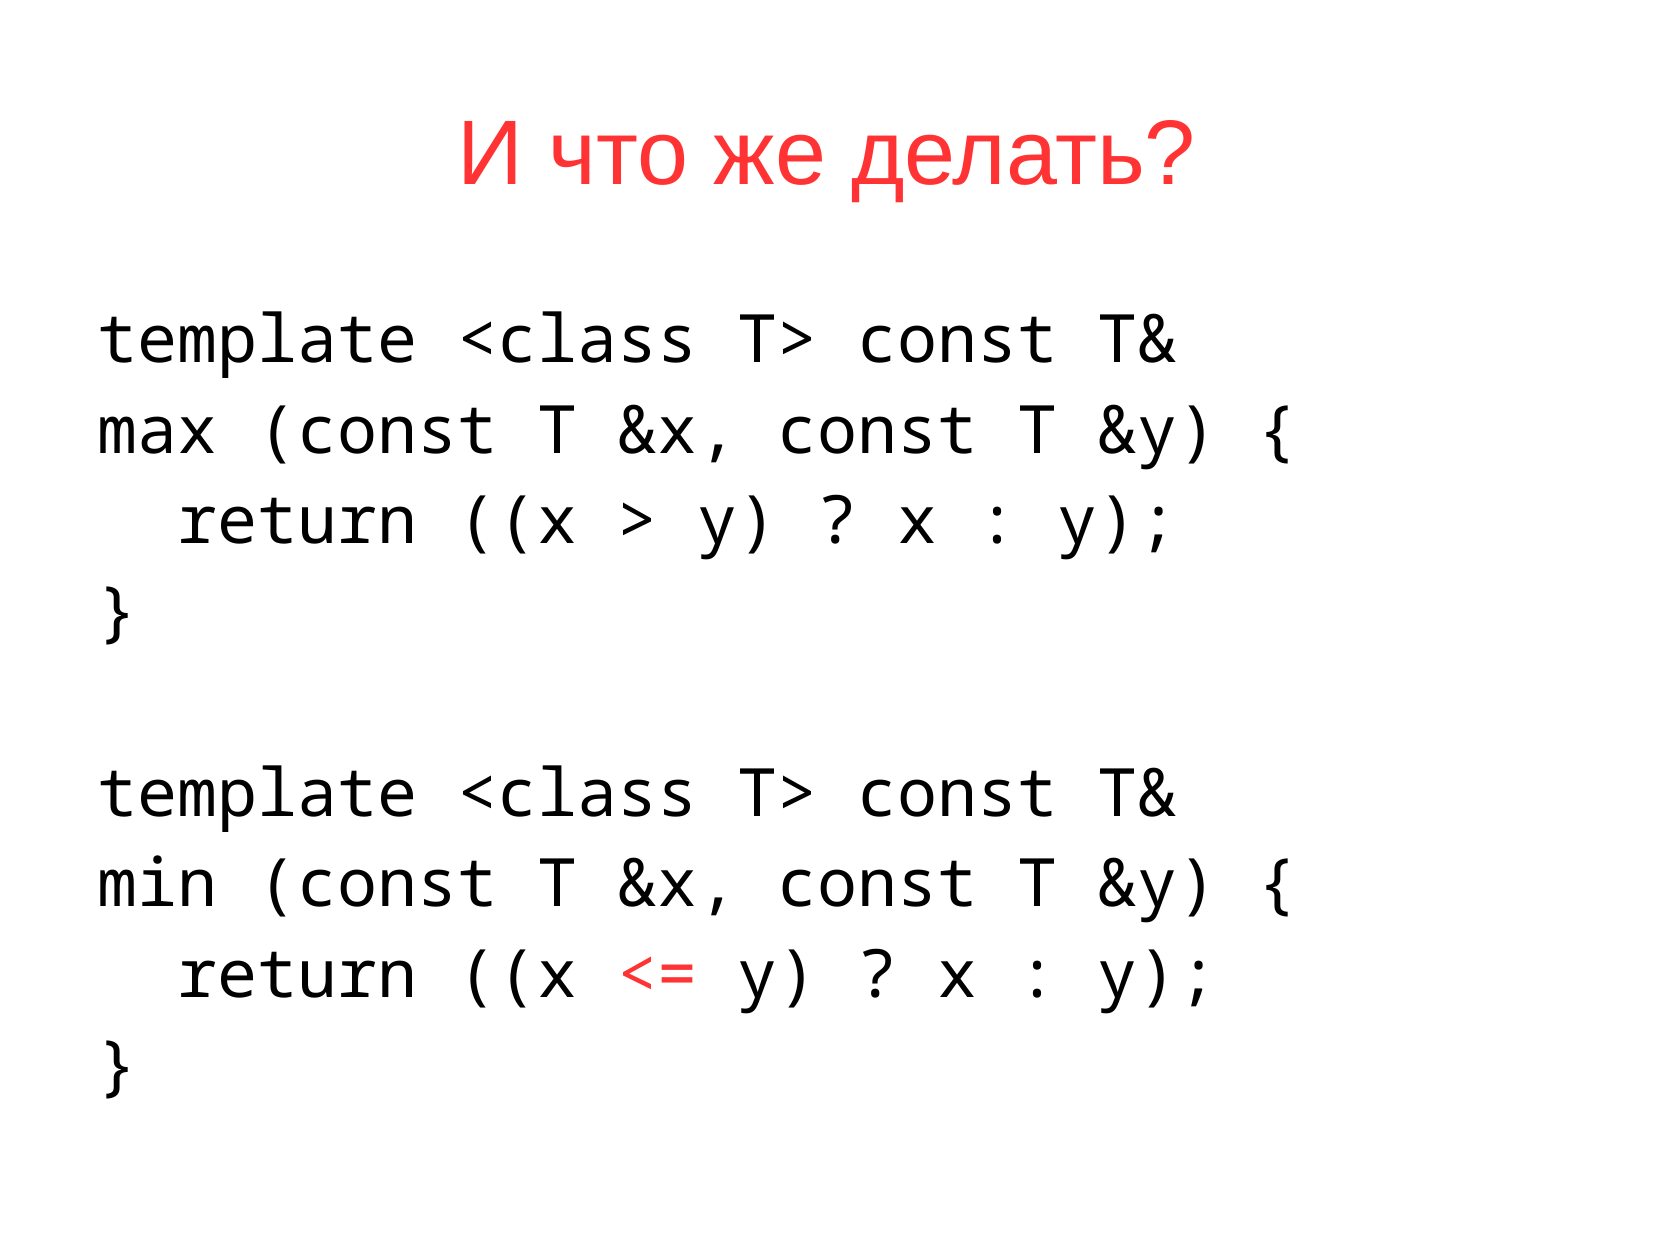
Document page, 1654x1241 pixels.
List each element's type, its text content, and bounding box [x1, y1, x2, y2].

subtitle template <class T> const T& max (const T &x, const T &y) { return ((x > y) ? x : y); } template <class T> const T& min (const T &x, const T &y) { return ((x <= y) ? x : y); } [97, 300, 1561, 1099]
title И что же делать? [82, 49, 1571, 257]
